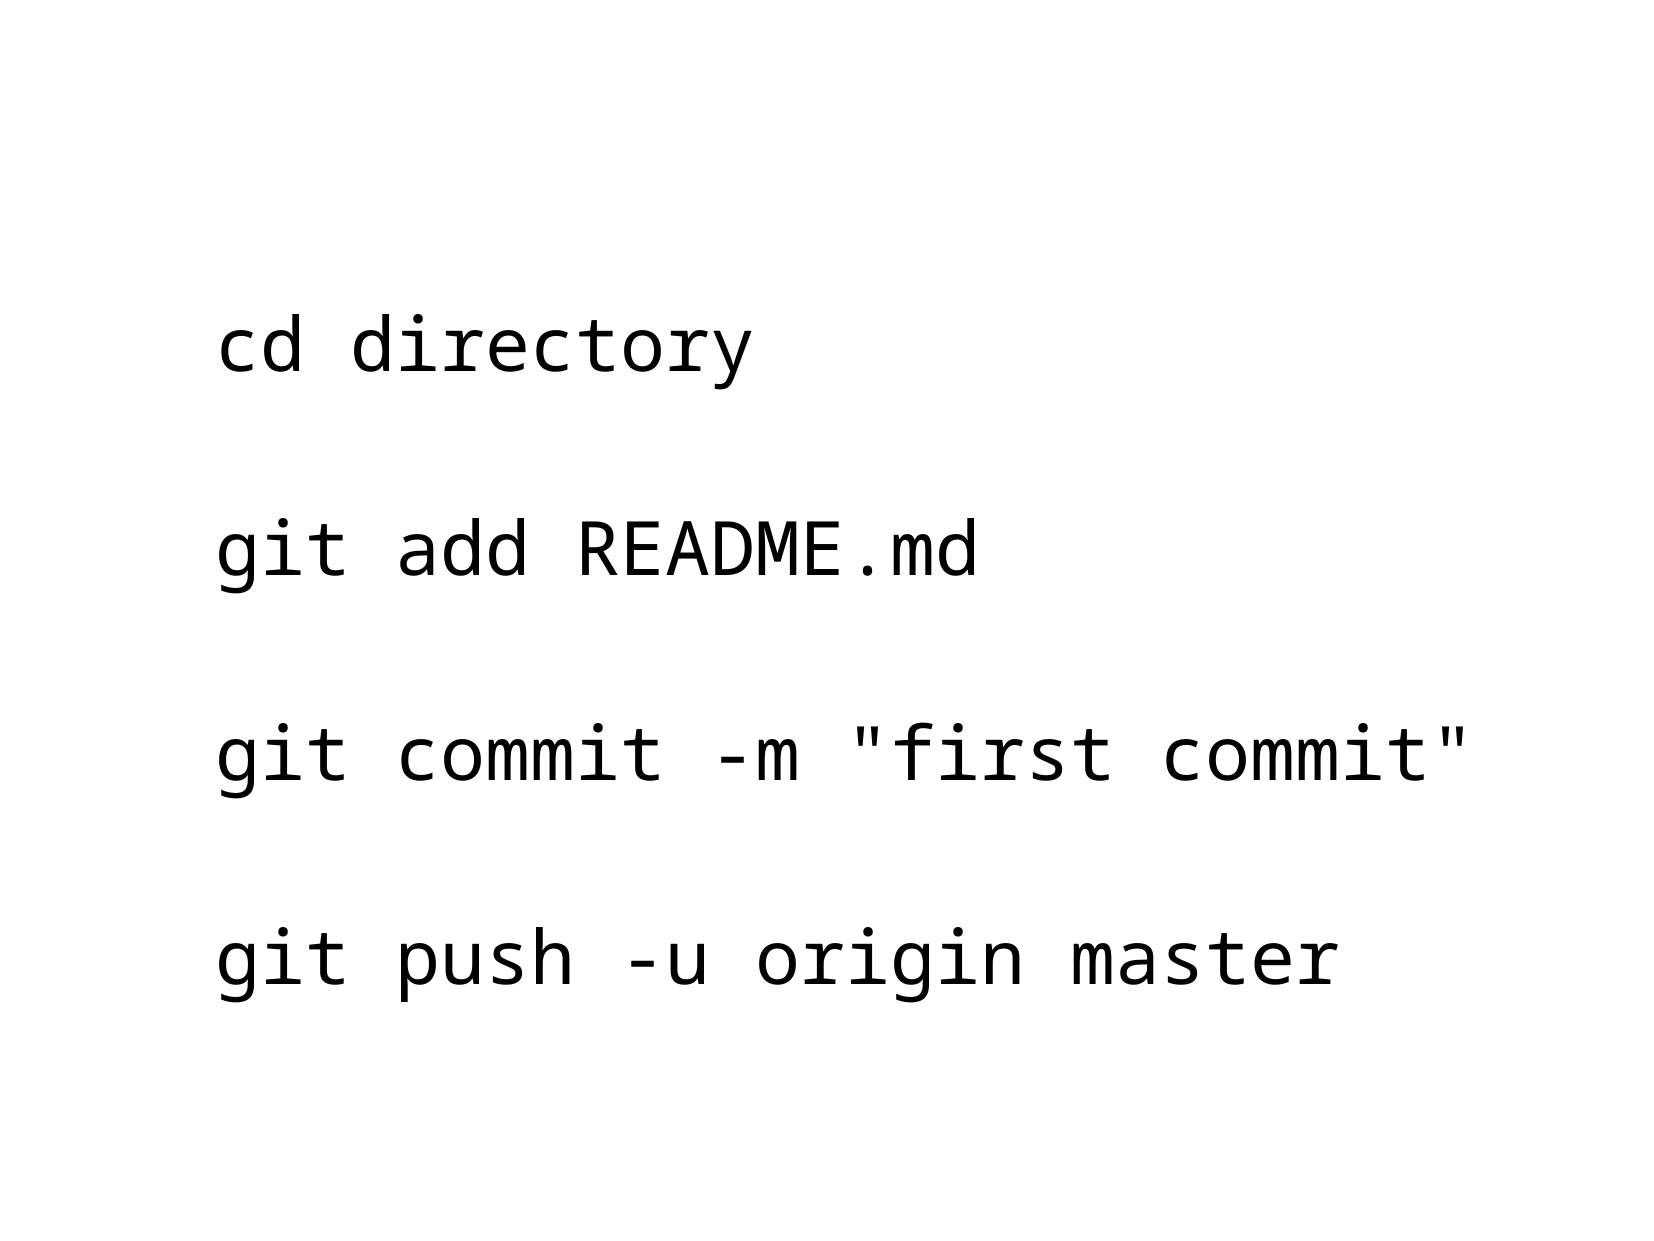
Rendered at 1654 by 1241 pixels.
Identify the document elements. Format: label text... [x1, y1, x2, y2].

text_box cd directory git add README.md git commit -m "first commit" git push -u origin master [200, 0, 1654, 1099]
